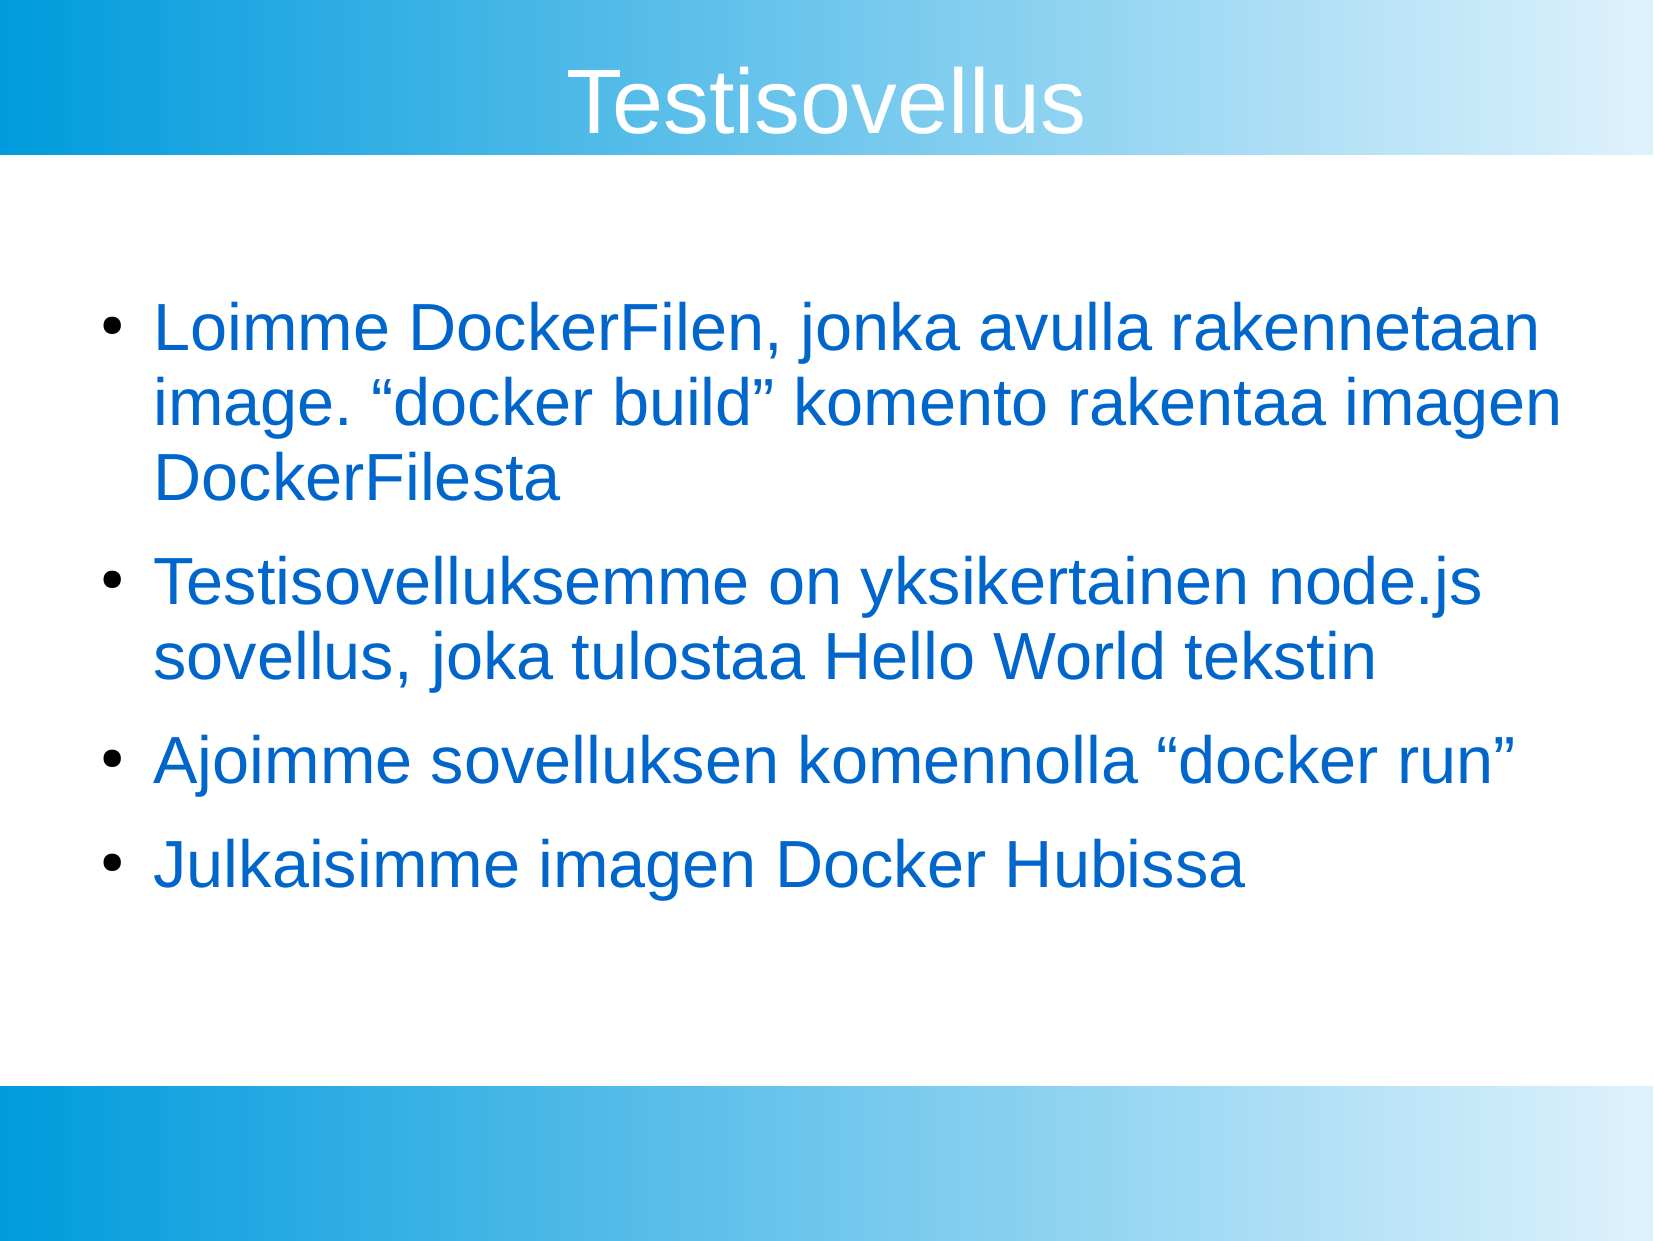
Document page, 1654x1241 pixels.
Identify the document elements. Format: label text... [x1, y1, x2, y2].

list Loimme DockerFilen, jonka avulla rakennetaan image. “docker build” komento rakentaa imagen DockerFilesta Testisovelluksemme on yksikertainen node.js sovellus, joka tulostaa Hello World tekstin Ajoimme sovelluksen komennolla “docker run” Julkaisimme imagen Docker Hubissa [82, 290, 1571, 1010]
title Testisovellus [82, 49, 1571, 155]
